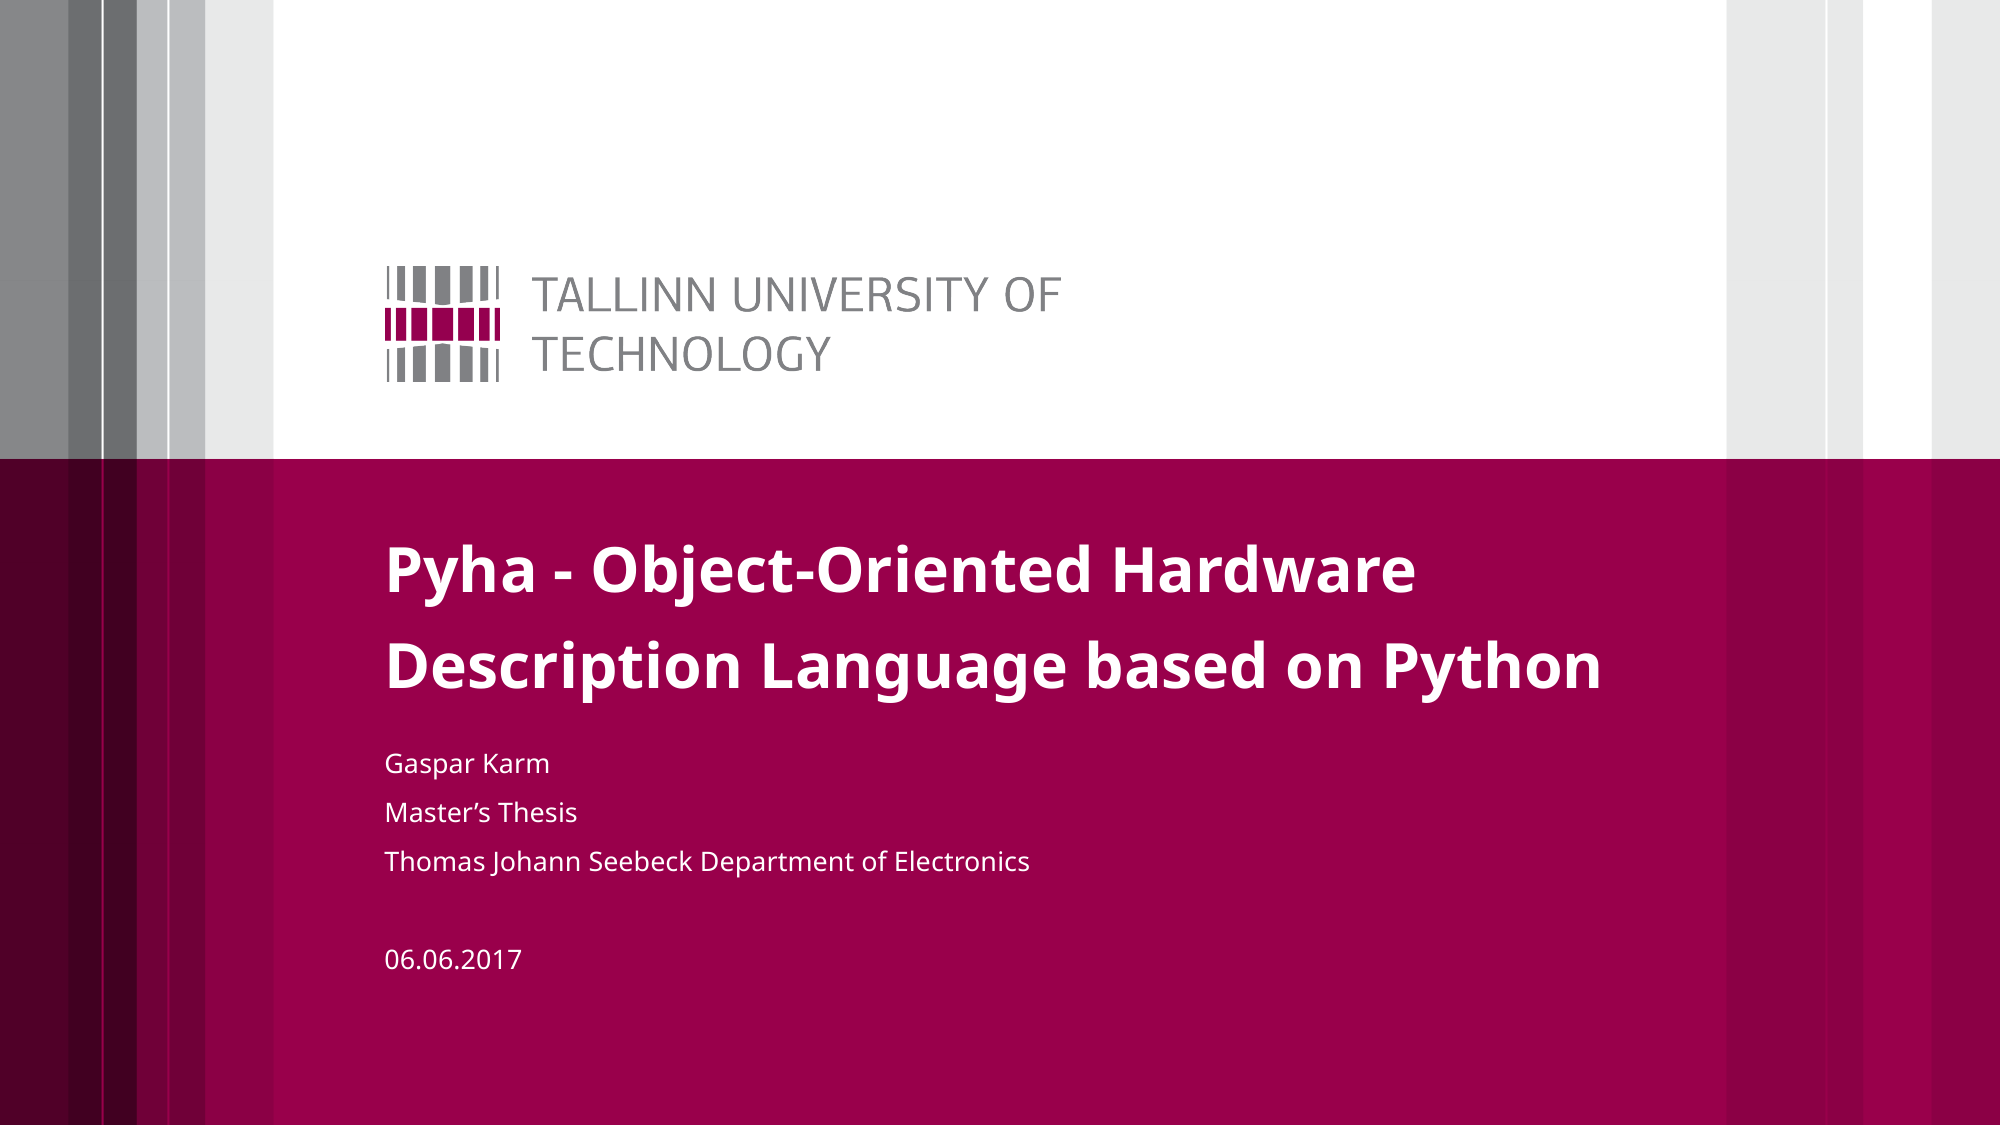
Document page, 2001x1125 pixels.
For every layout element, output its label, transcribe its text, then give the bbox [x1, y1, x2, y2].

list Gaspar Karm Master’s Thesis Thomas Johann Seebeck Department of Electronics 06.06.2017 [384, 746, 1102, 977]
list Pyha - Object-Oriented Hardware Description Language based on Python [384, 530, 1772, 713]
picture [0, 0, 2000, 1125]
